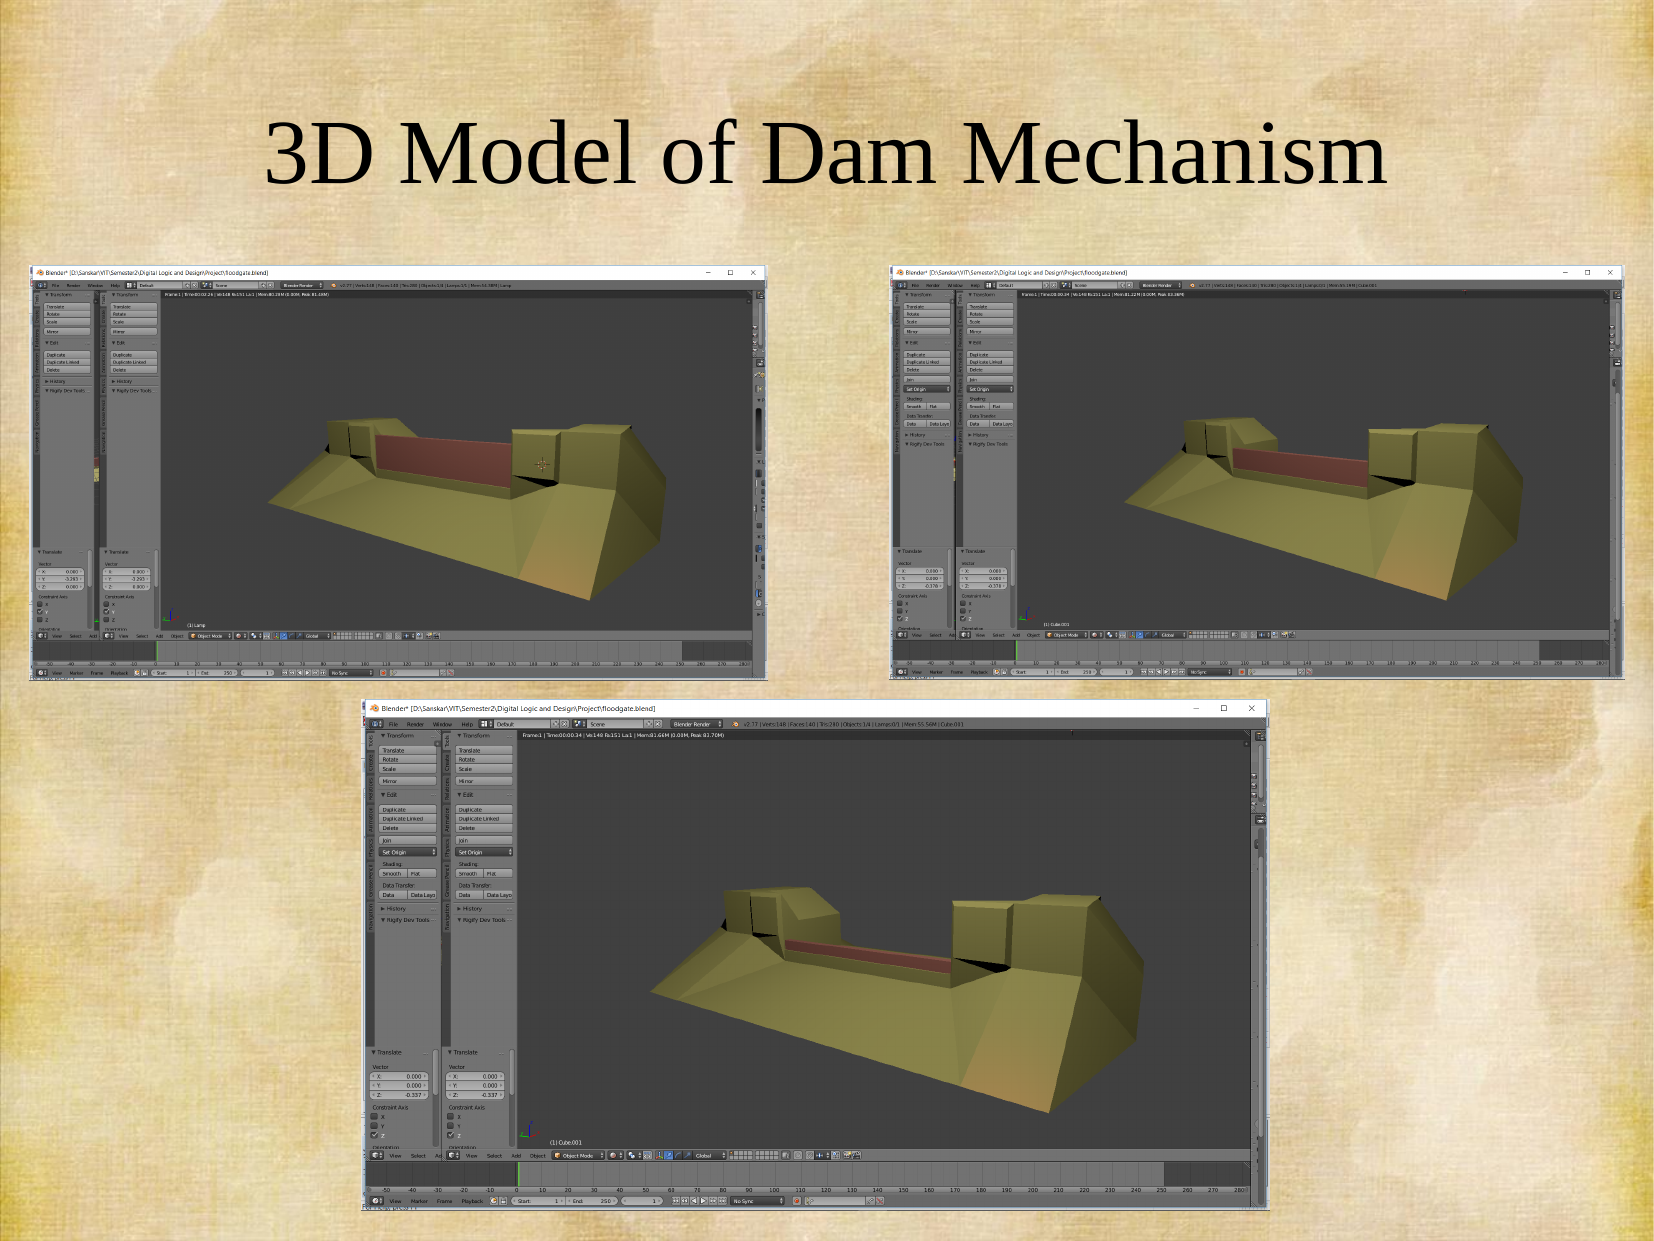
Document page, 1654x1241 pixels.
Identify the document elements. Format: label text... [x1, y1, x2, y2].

title 3D Model of Dam Mechanism [82, 49, 1571, 257]
picture [0, 0, 1654, 1241]
